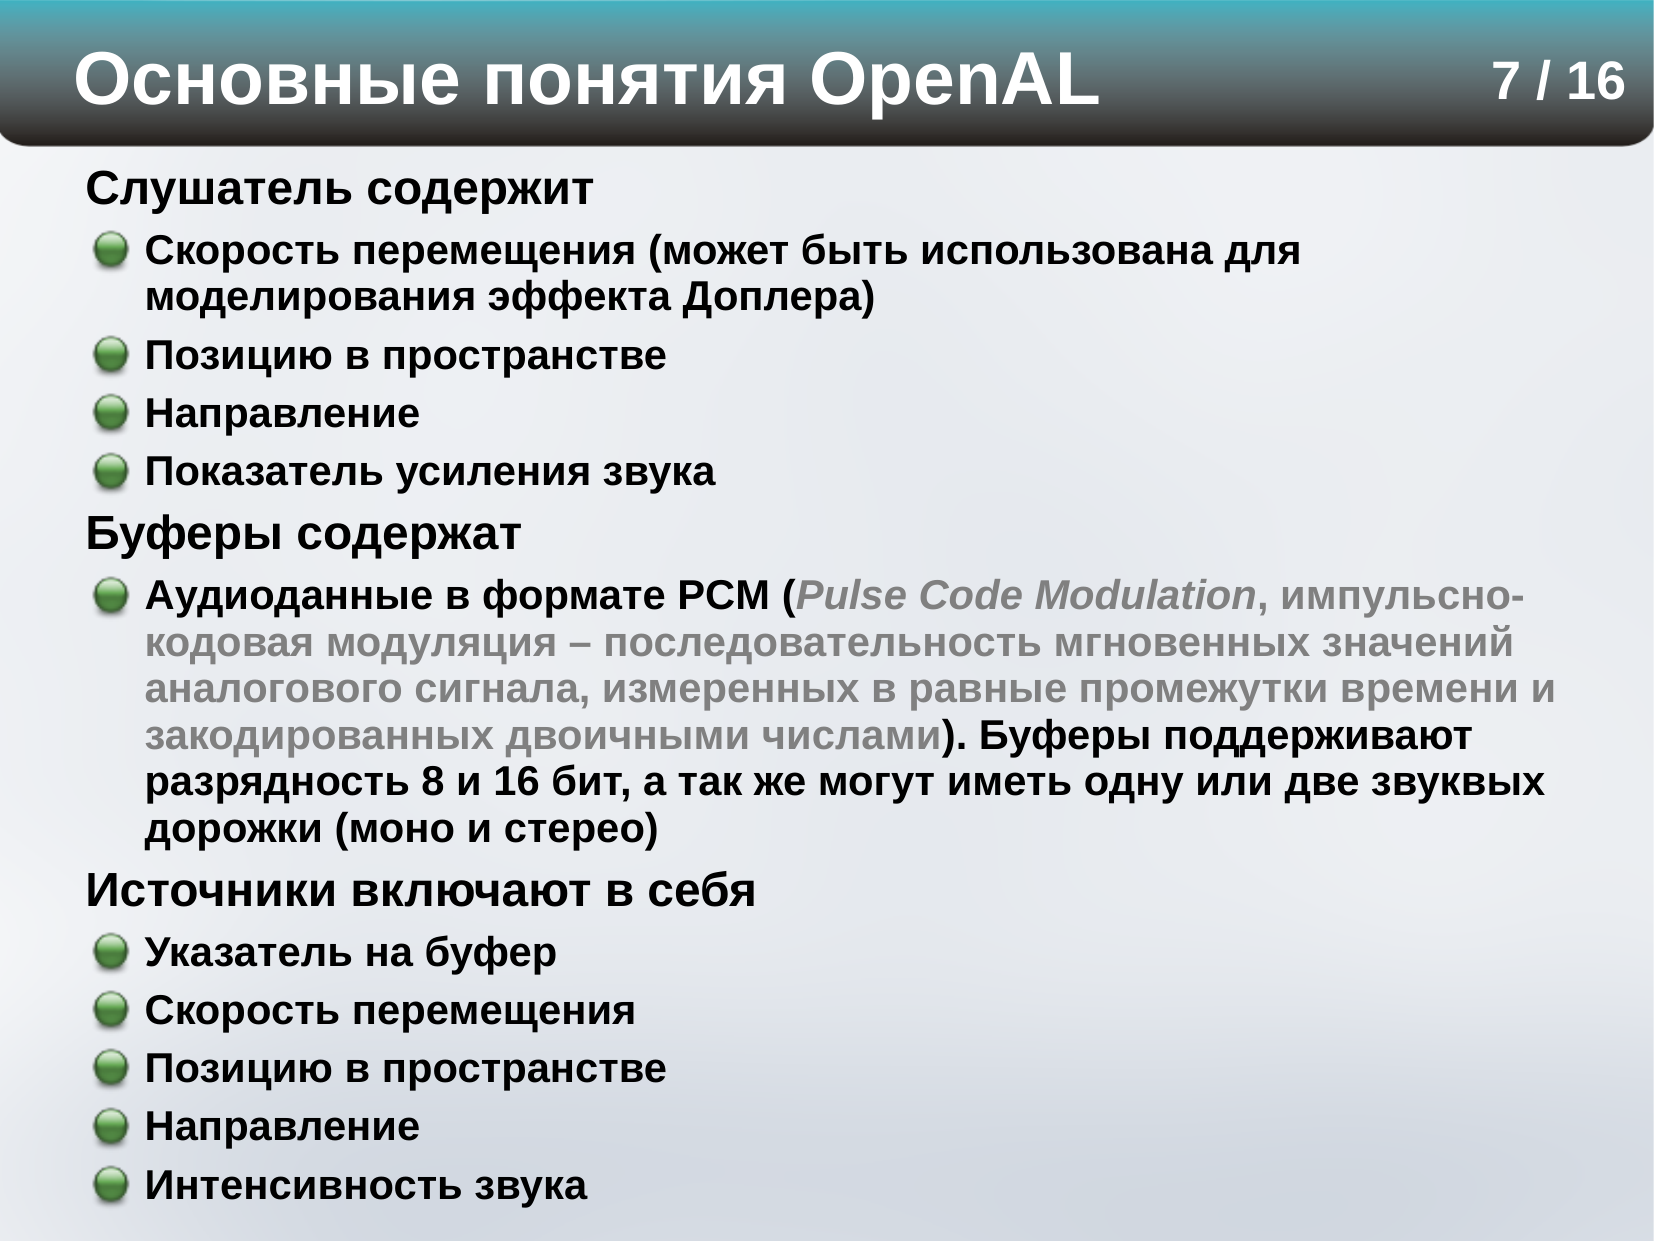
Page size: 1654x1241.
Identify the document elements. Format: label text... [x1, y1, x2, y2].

picture [0, 0, 1654, 1241]
text_box Слушатель содержит Скорость перемещения (может быть использована для моделирования эффекта Доплера) Позицию в пространстве Направление Показатель усиления звука Буферы содержат Аудиоданные в формате PCM (Pulse Code Modulation, импульсно-кодовая модуляция – последовательность мгновенных значений аналогового сигнала, измеренных в равные промежутки времени и закодированных двоичными числами). Буферы поддерживают разрядность 8 и 16 бит, а так же могут иметь одну или две звуквых дорожки (моно и стерео) Источники включают в себя Указатель на буфер Скорость перемещения Позицию в пространстве Направление Интенсивность звука [70, 153, 1625, 1216]
text_box Основные понятия OpenAL [59, 29, 1418, 129]
text_box <номер> / 16 [1476, 42, 1654, 179]
